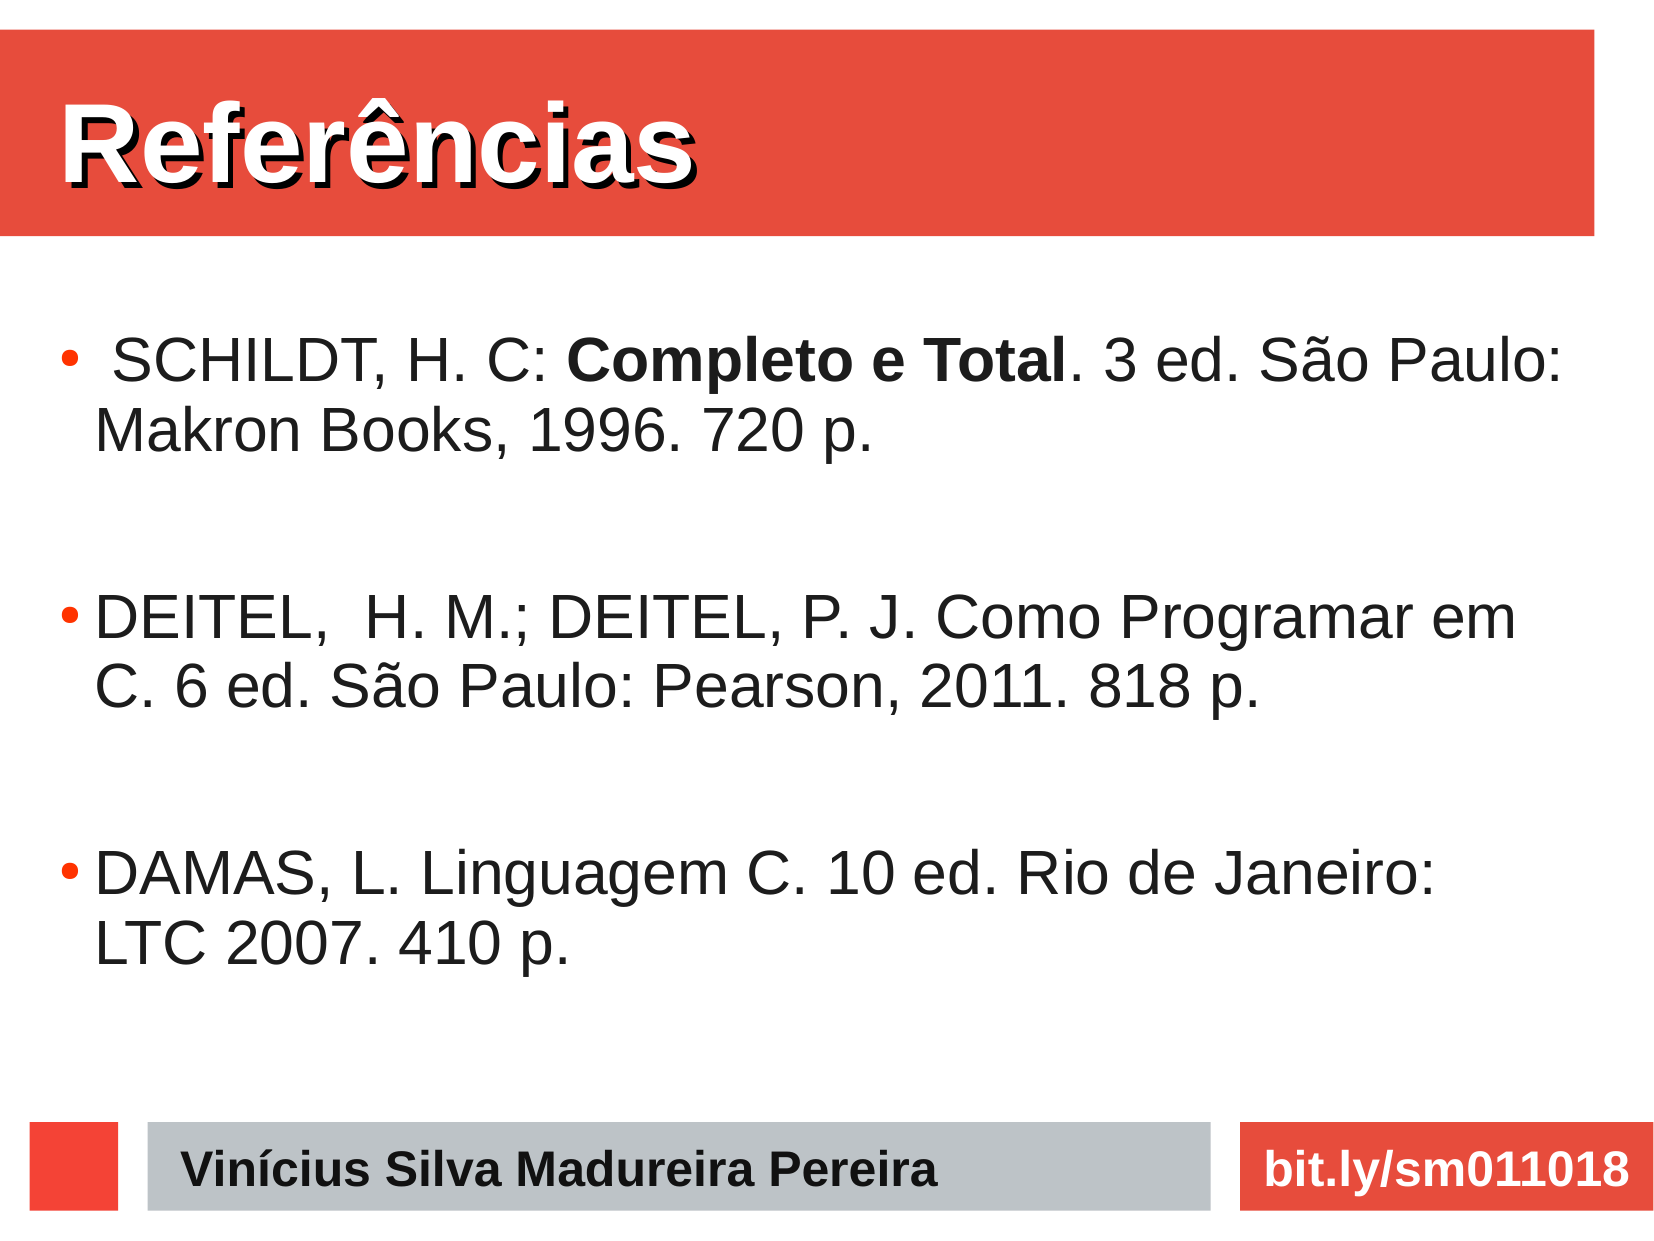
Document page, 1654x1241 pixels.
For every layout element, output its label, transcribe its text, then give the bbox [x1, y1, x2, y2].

text_box Vinícius Silva Madureira Pereira [165, 1133, 1170, 1205]
text_box bit.ly/sm011018 [1228, 1133, 1654, 1205]
title Referências [59, 59, 1595, 207]
list SCHILDT, H. C: Completo e Total. 3 ed. São Paulo: Makron Books, 1996. 720 p. DEITEL, H. M.; DEITEL, P. J. Como Programar em C. 6 ed. São Paulo: Pearson, 2011. 818 p. DAMAS, L. Linguagem C. 10 ed. Rio de Janeiro: LTC 2007. 410 p. [59, 324, 1565, 1093]
